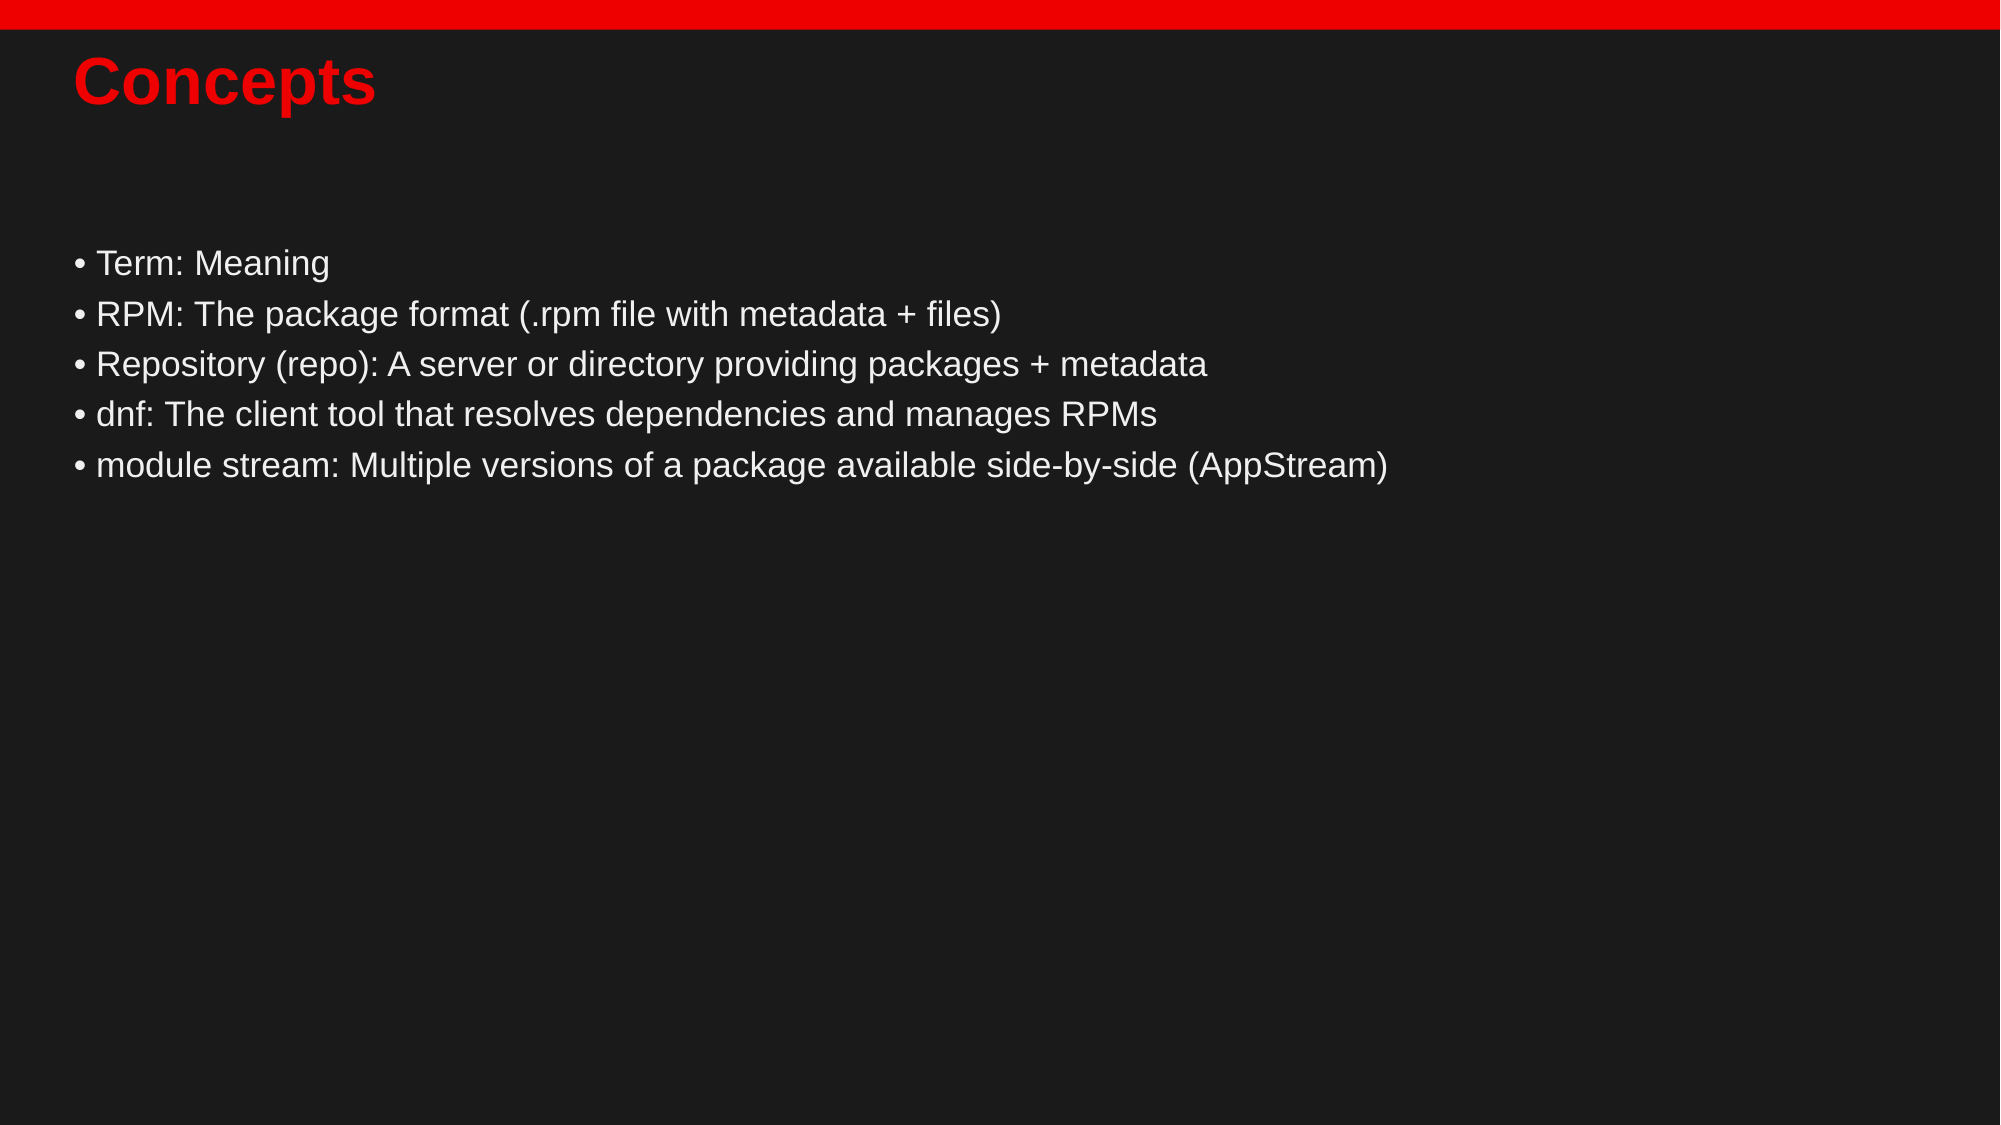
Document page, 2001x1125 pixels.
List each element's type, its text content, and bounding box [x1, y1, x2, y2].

text_box • Term: Meaning • RPM: The package format (.rpm file with metadata + files) • Repository (repo): A server or directory providing packages + metadata • dnf: The client tool that resolves dependencies and manages RPMs • module stream: Multiple versions of a package available side-by-side (AppStream) [59, 236, 1942, 1037]
text_box [0, 0, 2001, 30]
text_box Concepts [59, 36, 1942, 208]
